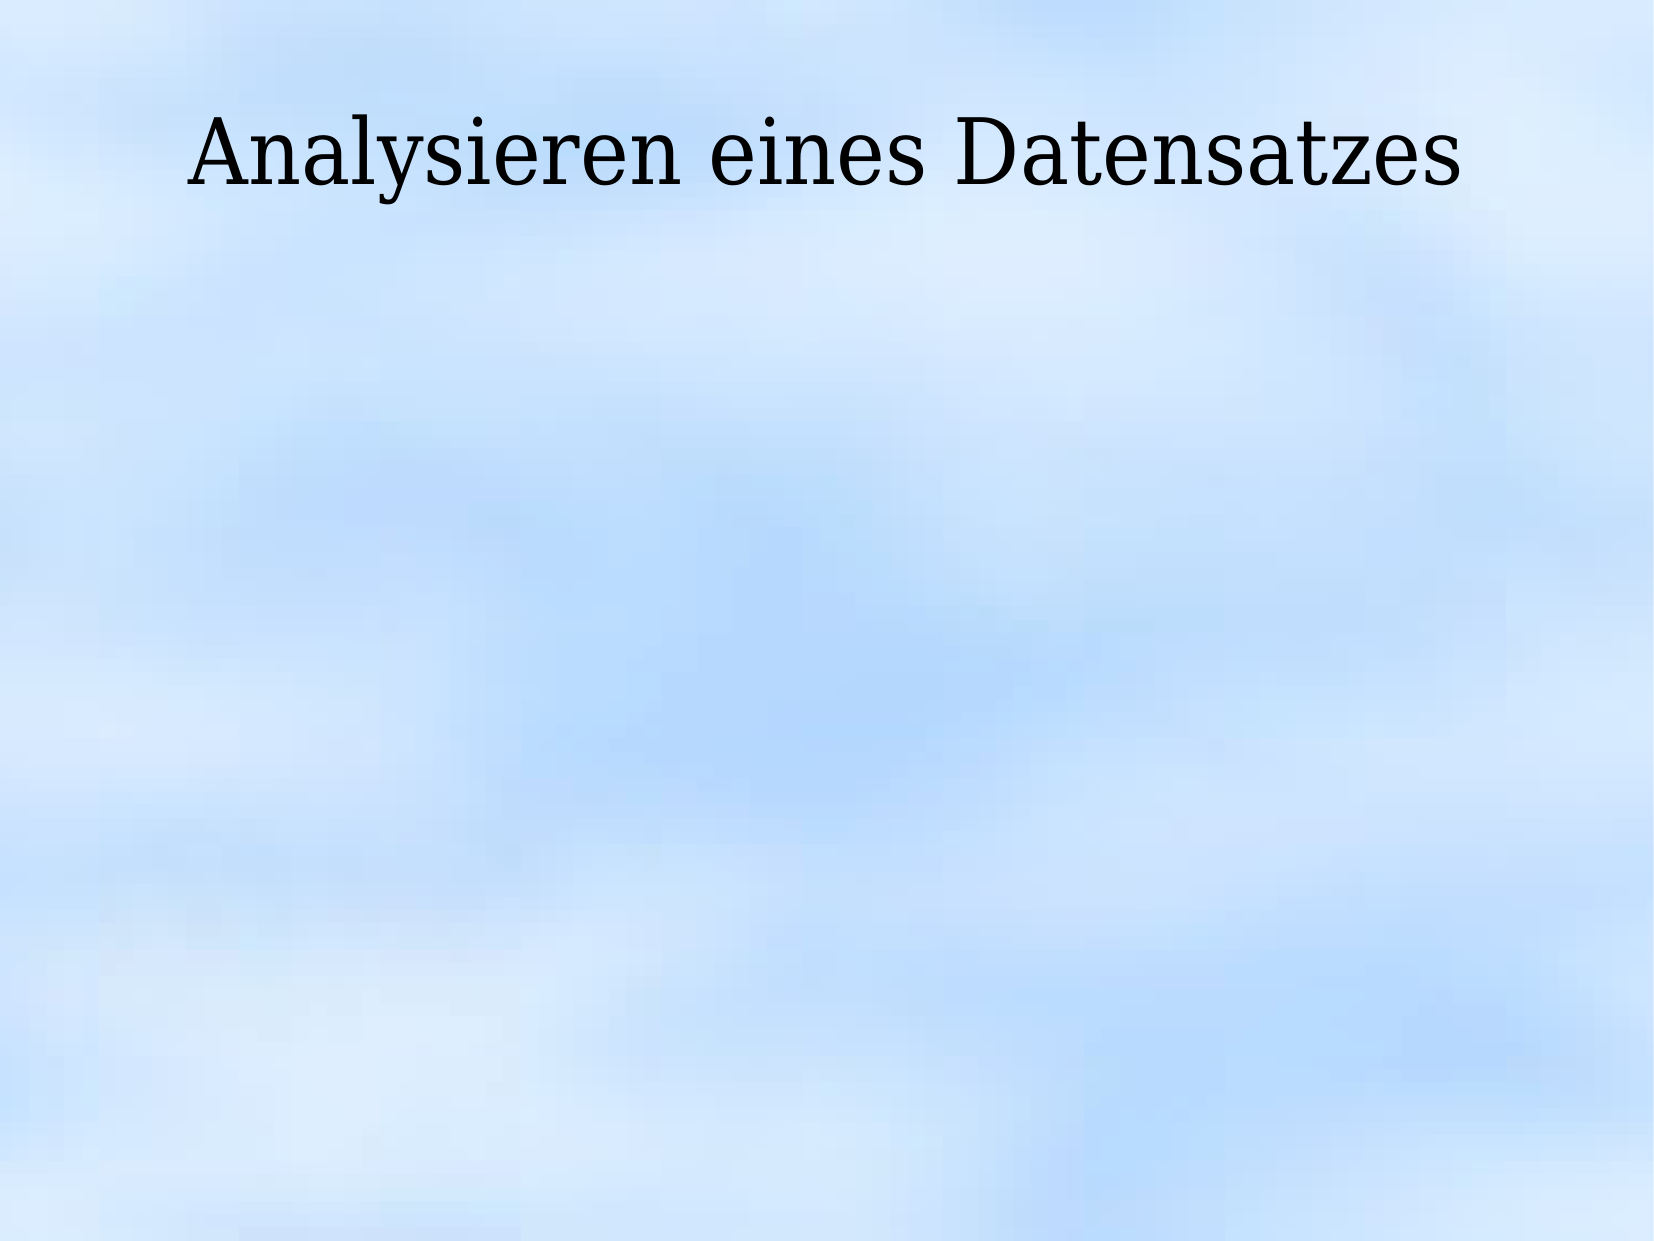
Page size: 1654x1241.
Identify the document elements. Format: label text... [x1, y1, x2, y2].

title Analysieren eines Datensatzes [82, 49, 1571, 257]
picture [0, 0, 1654, 1241]
